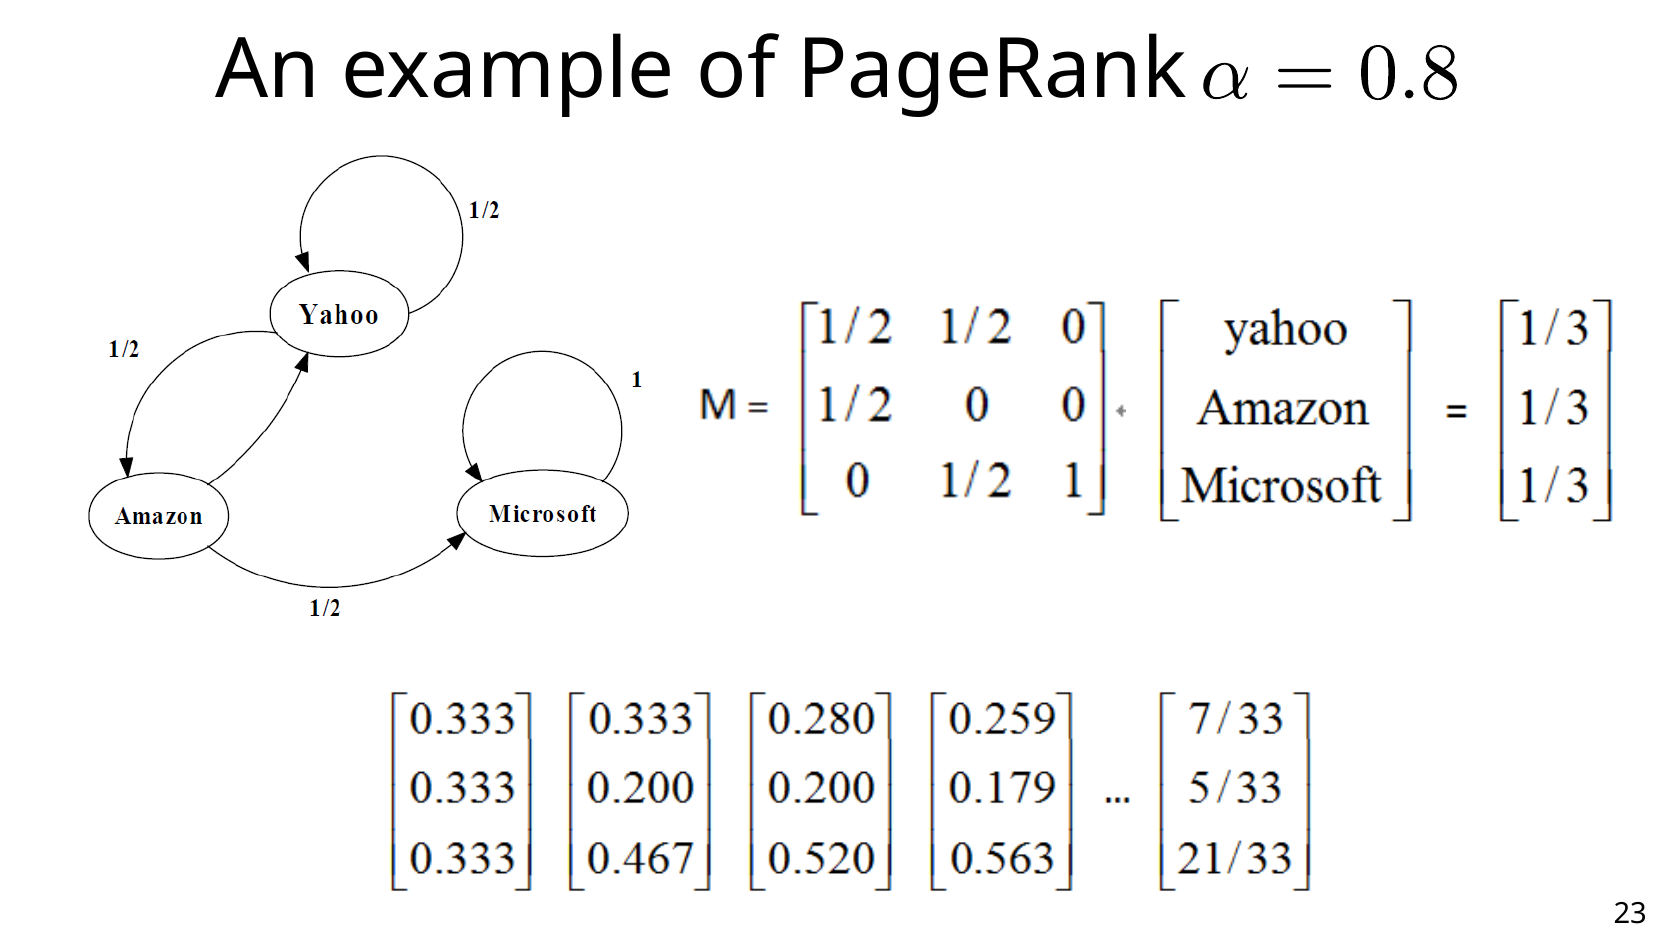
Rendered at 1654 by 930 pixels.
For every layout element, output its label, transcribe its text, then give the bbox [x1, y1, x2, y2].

picture [1140, 281, 1623, 532]
picture [82, 143, 646, 624]
text_box [1200, 44, 1461, 101]
title An example of PageRank [165, 15, 1630, 115]
picture [375, 672, 1343, 910]
picture [692, 291, 1126, 532]
